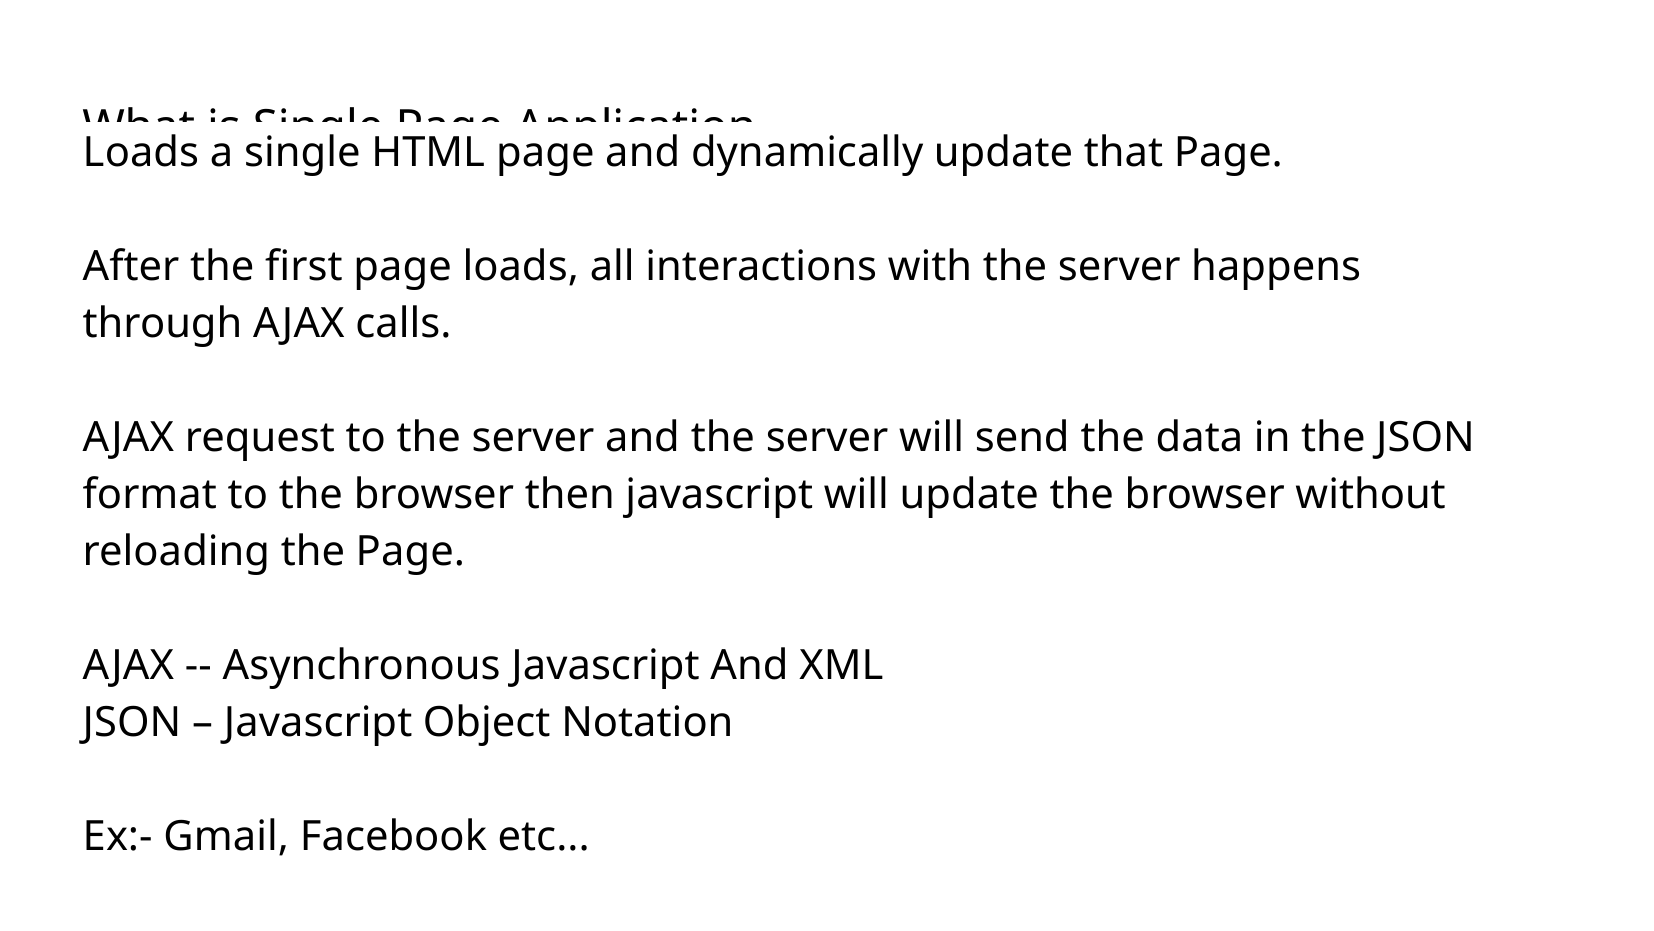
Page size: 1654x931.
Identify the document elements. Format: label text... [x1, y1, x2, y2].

title What is Single Page Application [11, 47, 827, 203]
subtitle Loads a single HTML page and dynamically update that Page. After the first page loads, all interactions with the server happens through AJAX calls. AJAX request to the server and the server will send the data in the JSON format to the browser then javascript will update the browser without reloading the Page. AJAX -- Asynchronous Javascript And XML JSON – Javascript Object Notation Ex:- Gmail, Facebook etc... [82, 194, 1524, 905]
